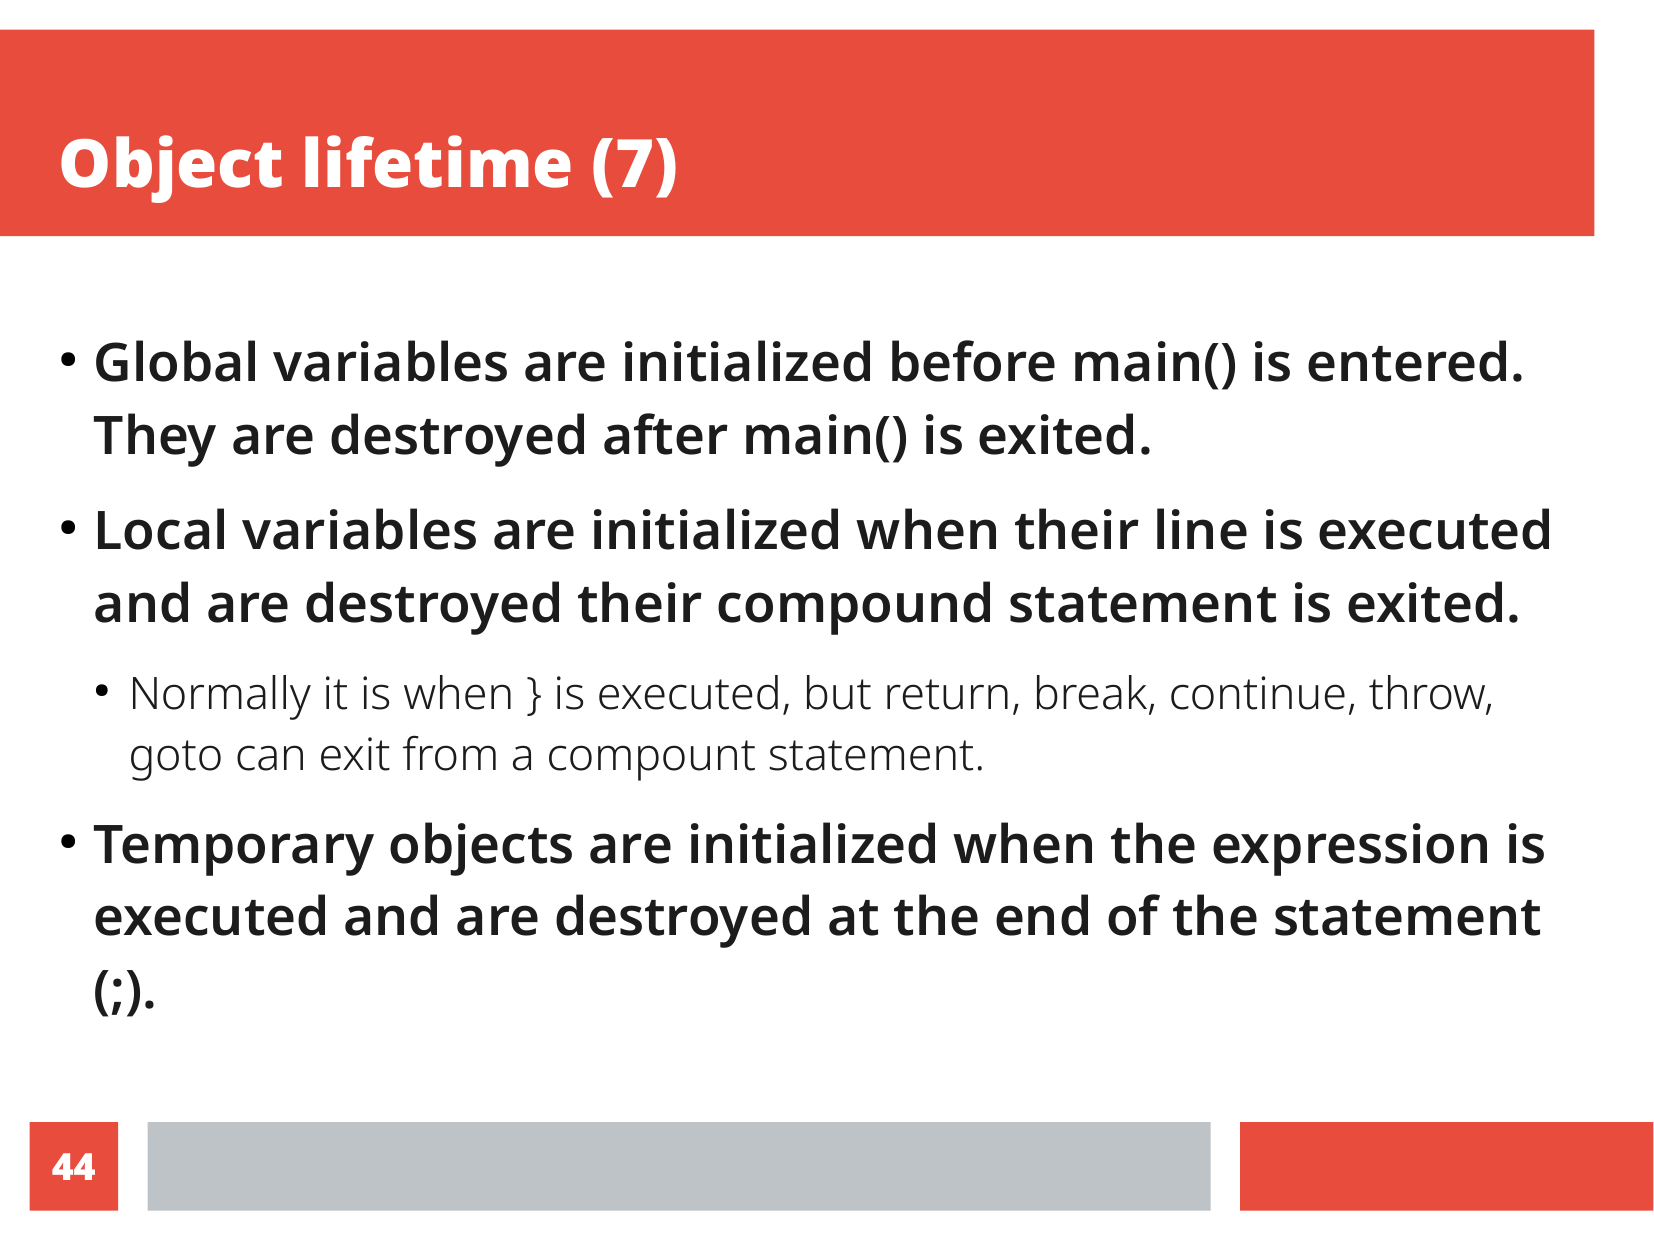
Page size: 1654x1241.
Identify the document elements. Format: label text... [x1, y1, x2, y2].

list Global variables are initialized before main() is entered. They are destroyed after main() is exited. Local variables are initialized when their line is executed and are destroyed their compound statement is exited. Normally it is when } is executed, but return, break, continue, throw, goto can exit from a compount statement. Temporary objects are initialized when the expression is executed and are destroyed at the end of the statement (;). [59, 324, 1565, 1093]
title Object lifetime (7) [59, 59, 1595, 207]
